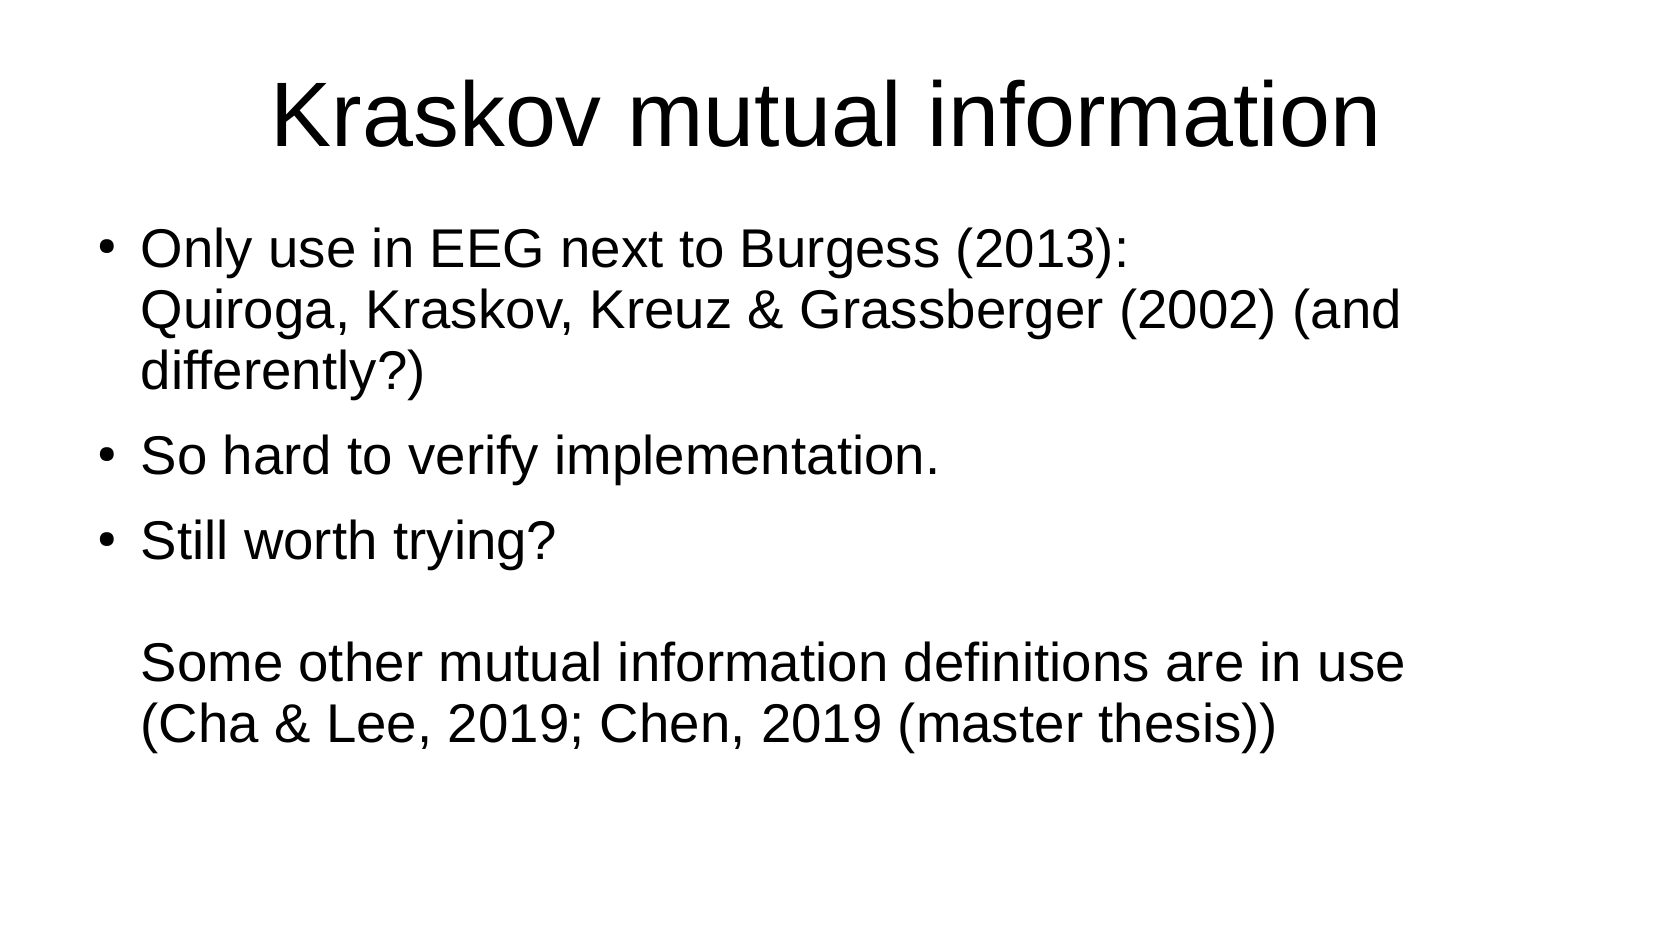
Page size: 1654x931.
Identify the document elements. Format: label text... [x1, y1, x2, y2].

list Only use in EEG next to Burgess (2013): Quiroga, Kraskov, Kreuz & Grassberger (2002) (and differently?) So hard to verify implementation. Still worth trying? Some other mutual information definitions are in use (Cha & Lee, 2019; Chen, 2019 (master thesis)) [82, 217, 1571, 758]
title Kraskov mutual information [82, 37, 1571, 193]
